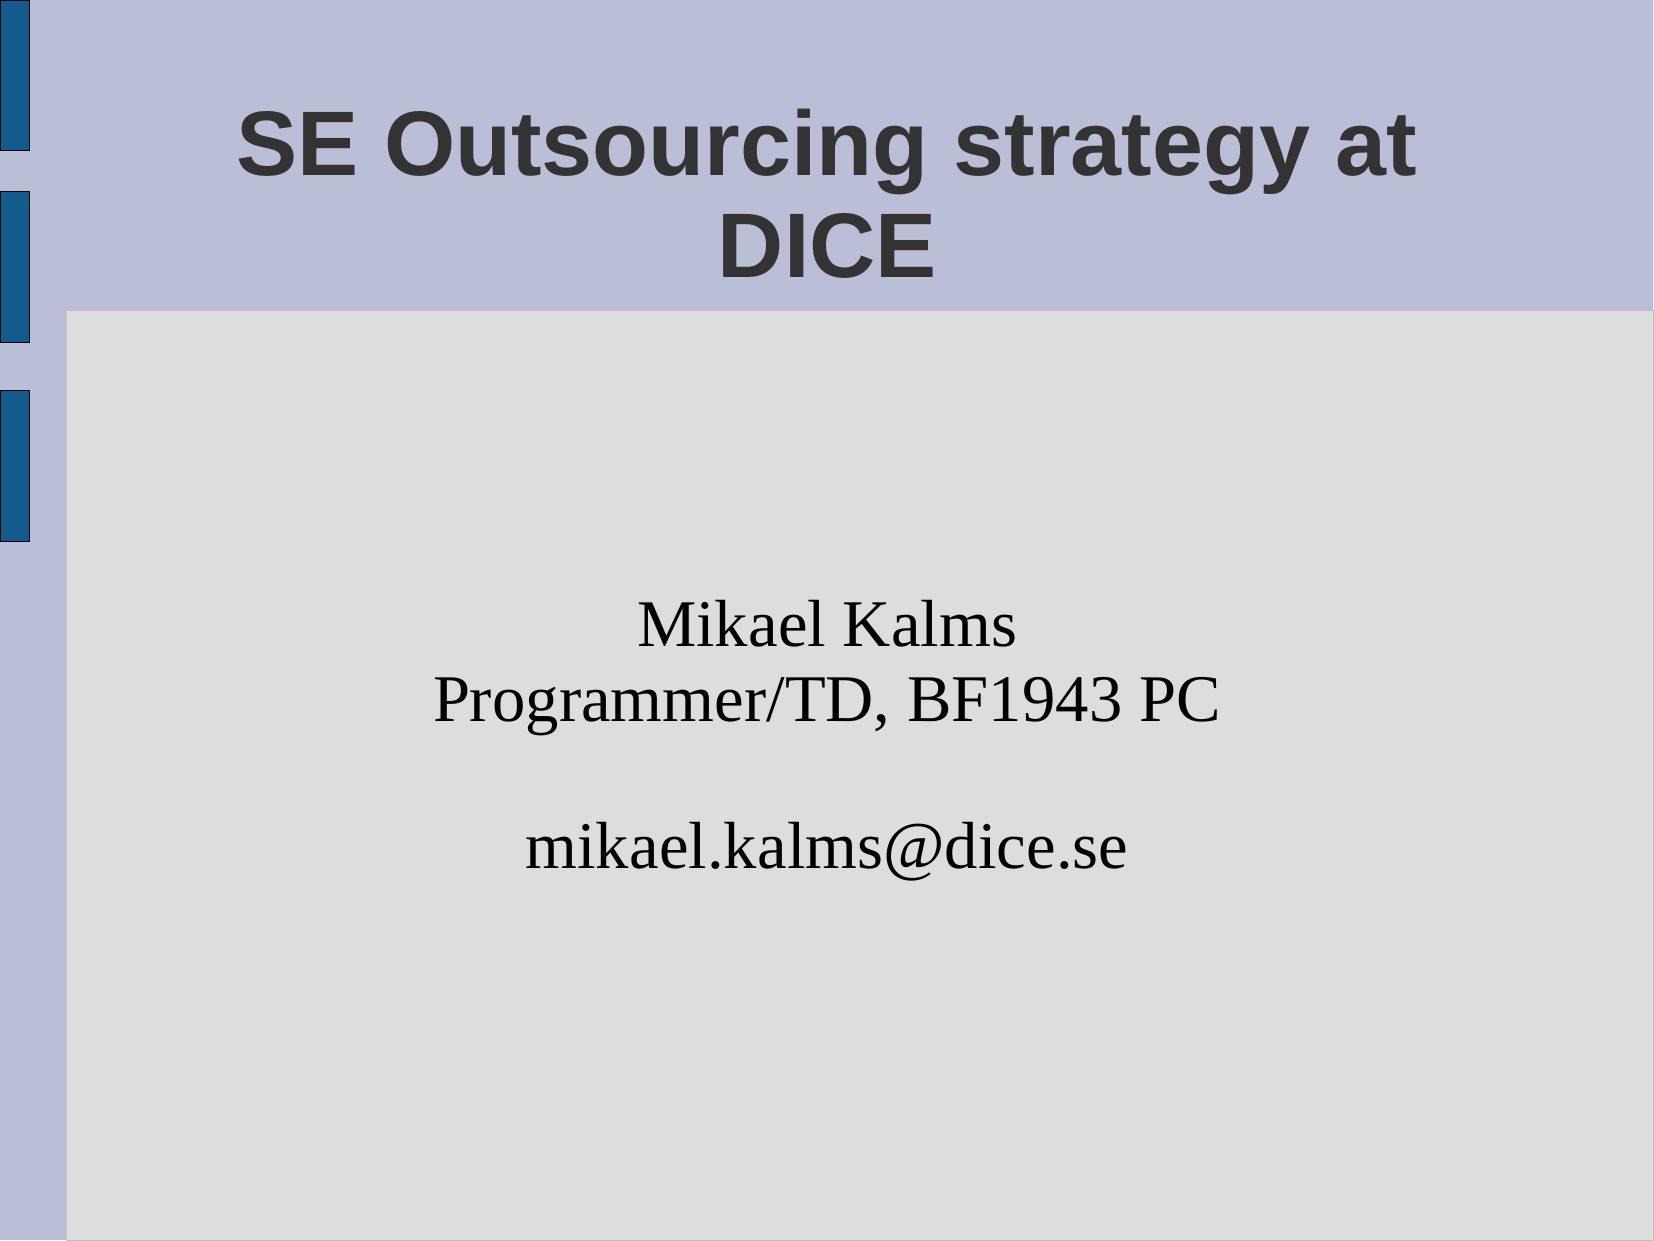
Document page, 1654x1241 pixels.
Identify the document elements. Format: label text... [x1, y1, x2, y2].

subtitle Mikael Kalms Programmer/TD, BF1943 PC mikael.kalms@dice.se [121, 344, 1534, 1127]
title SE Outsourcing strategy at DICE [121, 92, 1534, 298]
